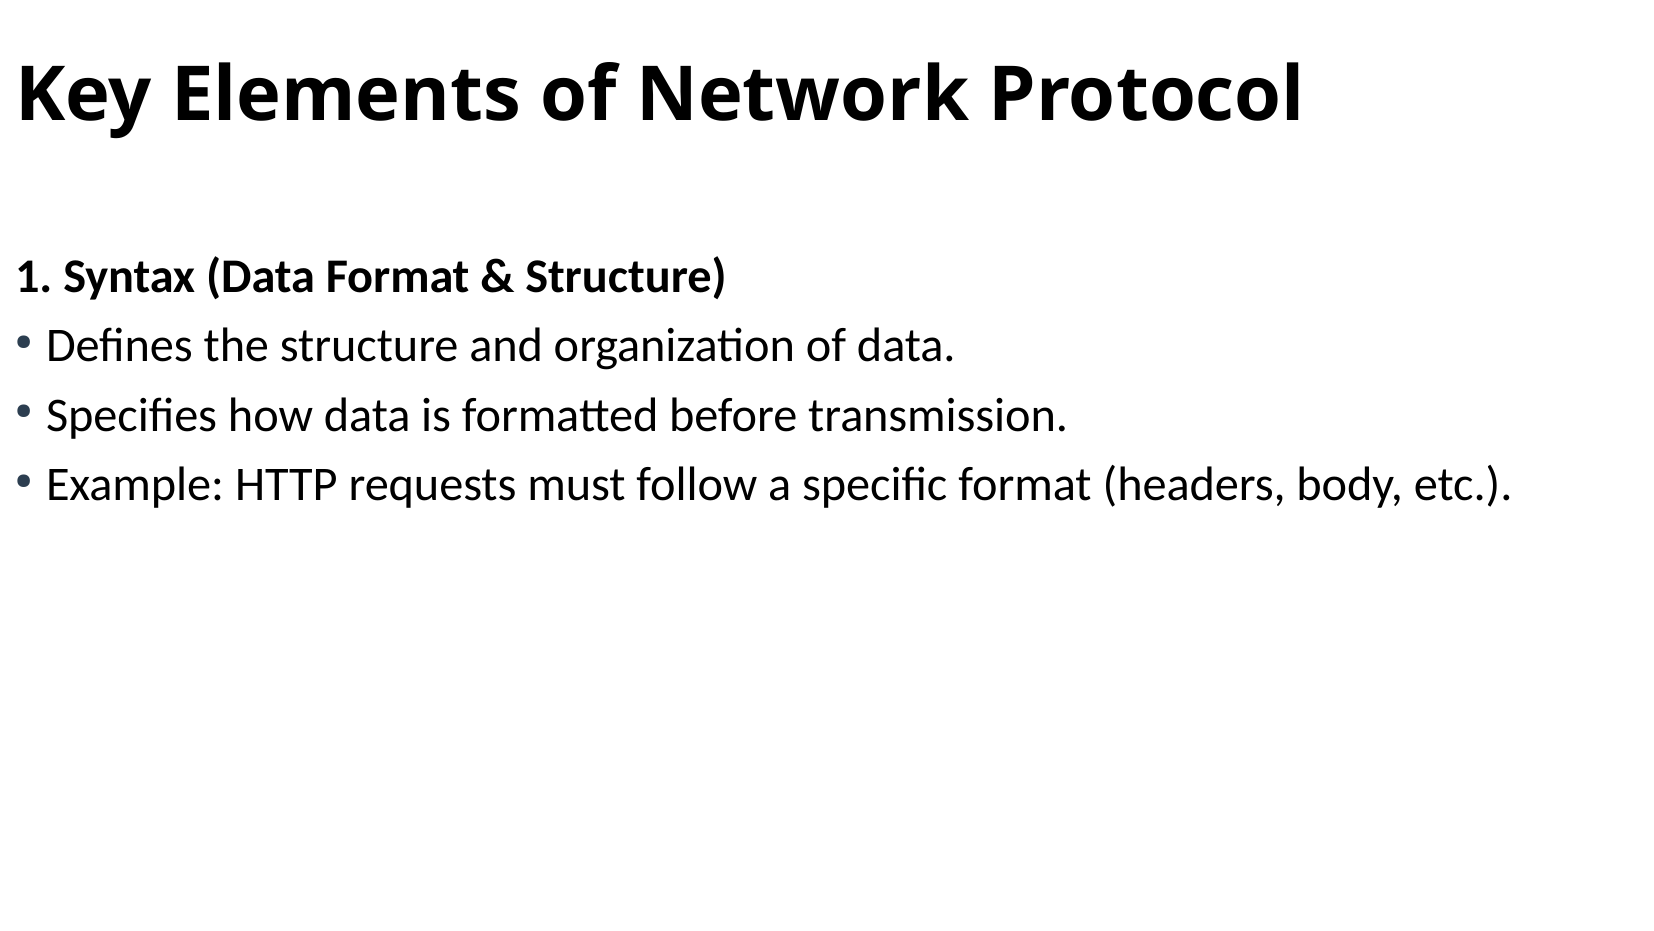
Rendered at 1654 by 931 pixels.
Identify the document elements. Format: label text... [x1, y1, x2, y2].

title Key Elements of Network Protocol [0, 36, 1536, 155]
list 1. Syntax (Data Format & Structure) Defines the structure and organization of data. Specifies how data is formatted before transmission. Example: HTTP requests must follow a specific format (headers, body, etc.). [0, 243, 1536, 864]
